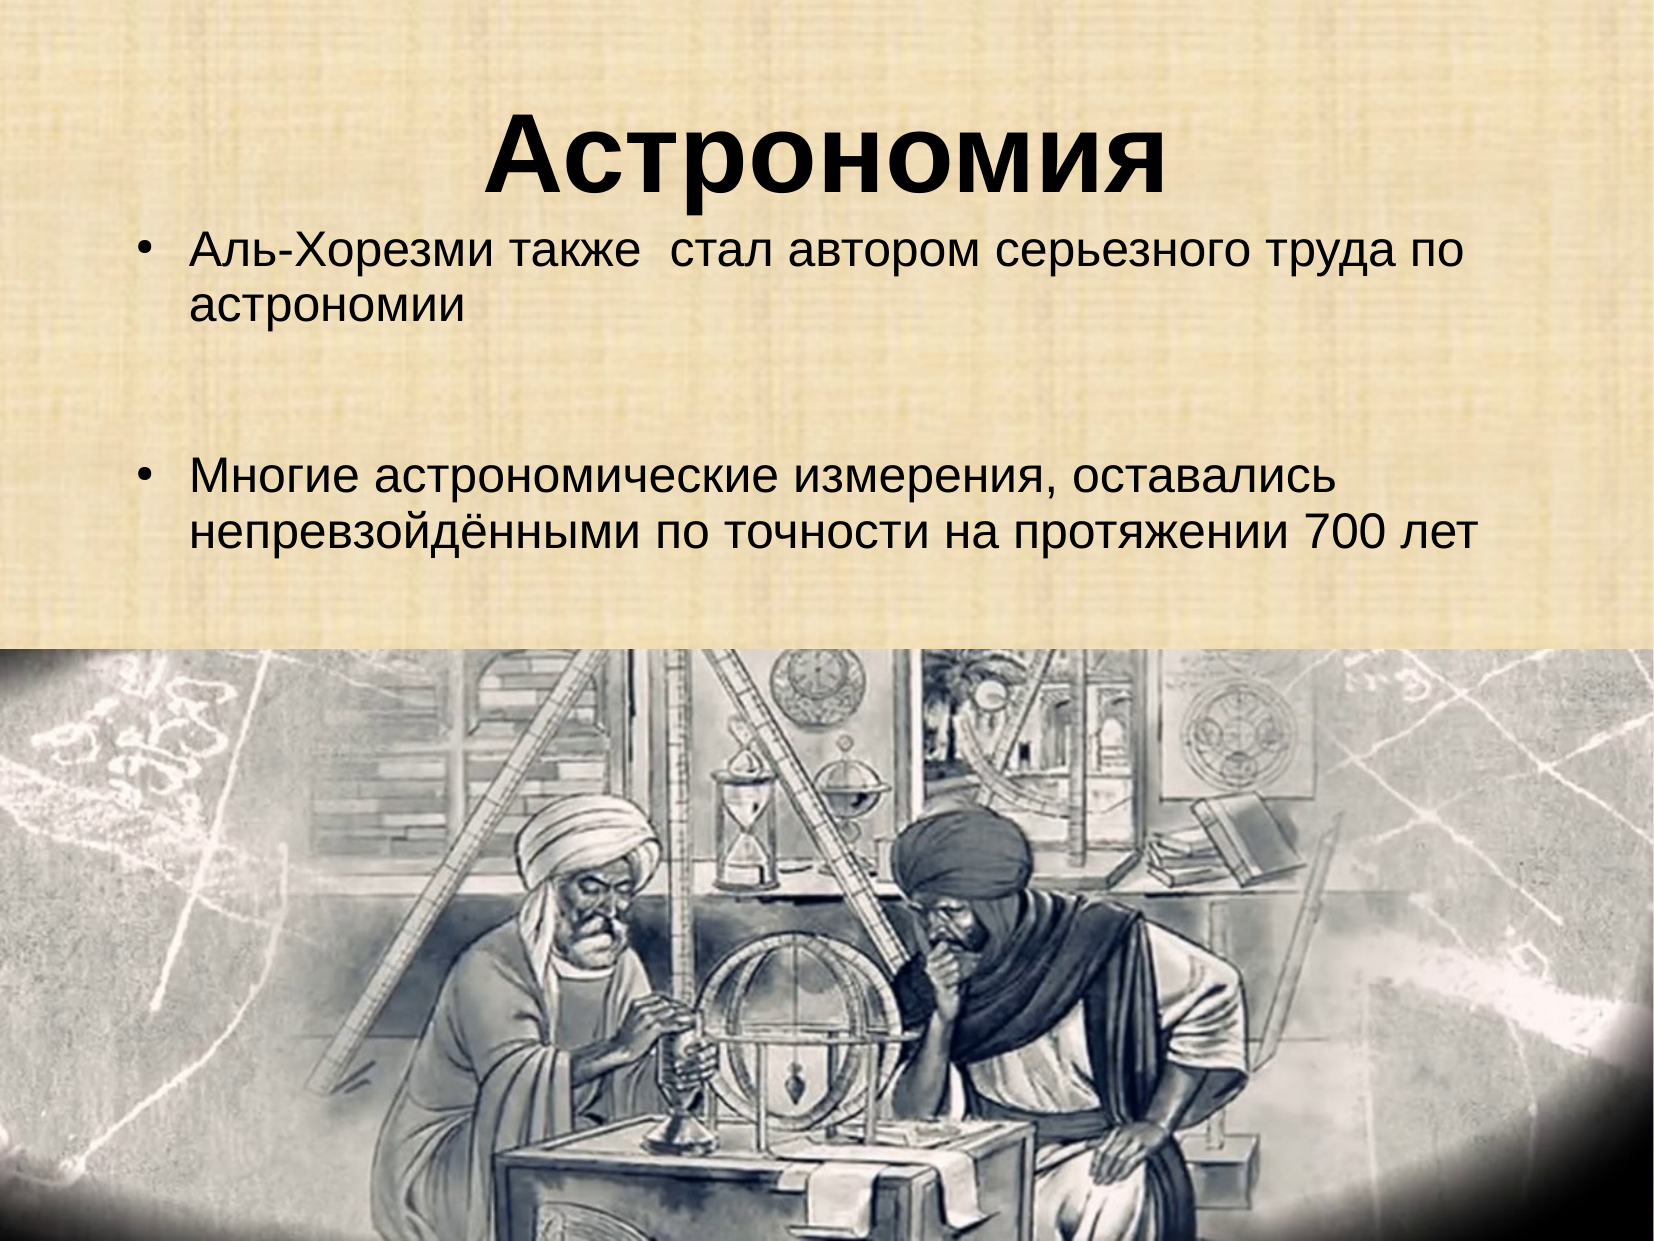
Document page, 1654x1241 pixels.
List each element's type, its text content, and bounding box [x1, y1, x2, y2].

title Астрономия [82, 49, 1571, 257]
picture [0, 0, 1654, 1241]
list Аль-Хорезми также стал автором серьезного труда по астрономии Многие астрономические измерения, оставались непревзойдёнными по точности на протяжении 700 лет [118, 220, 1583, 649]
